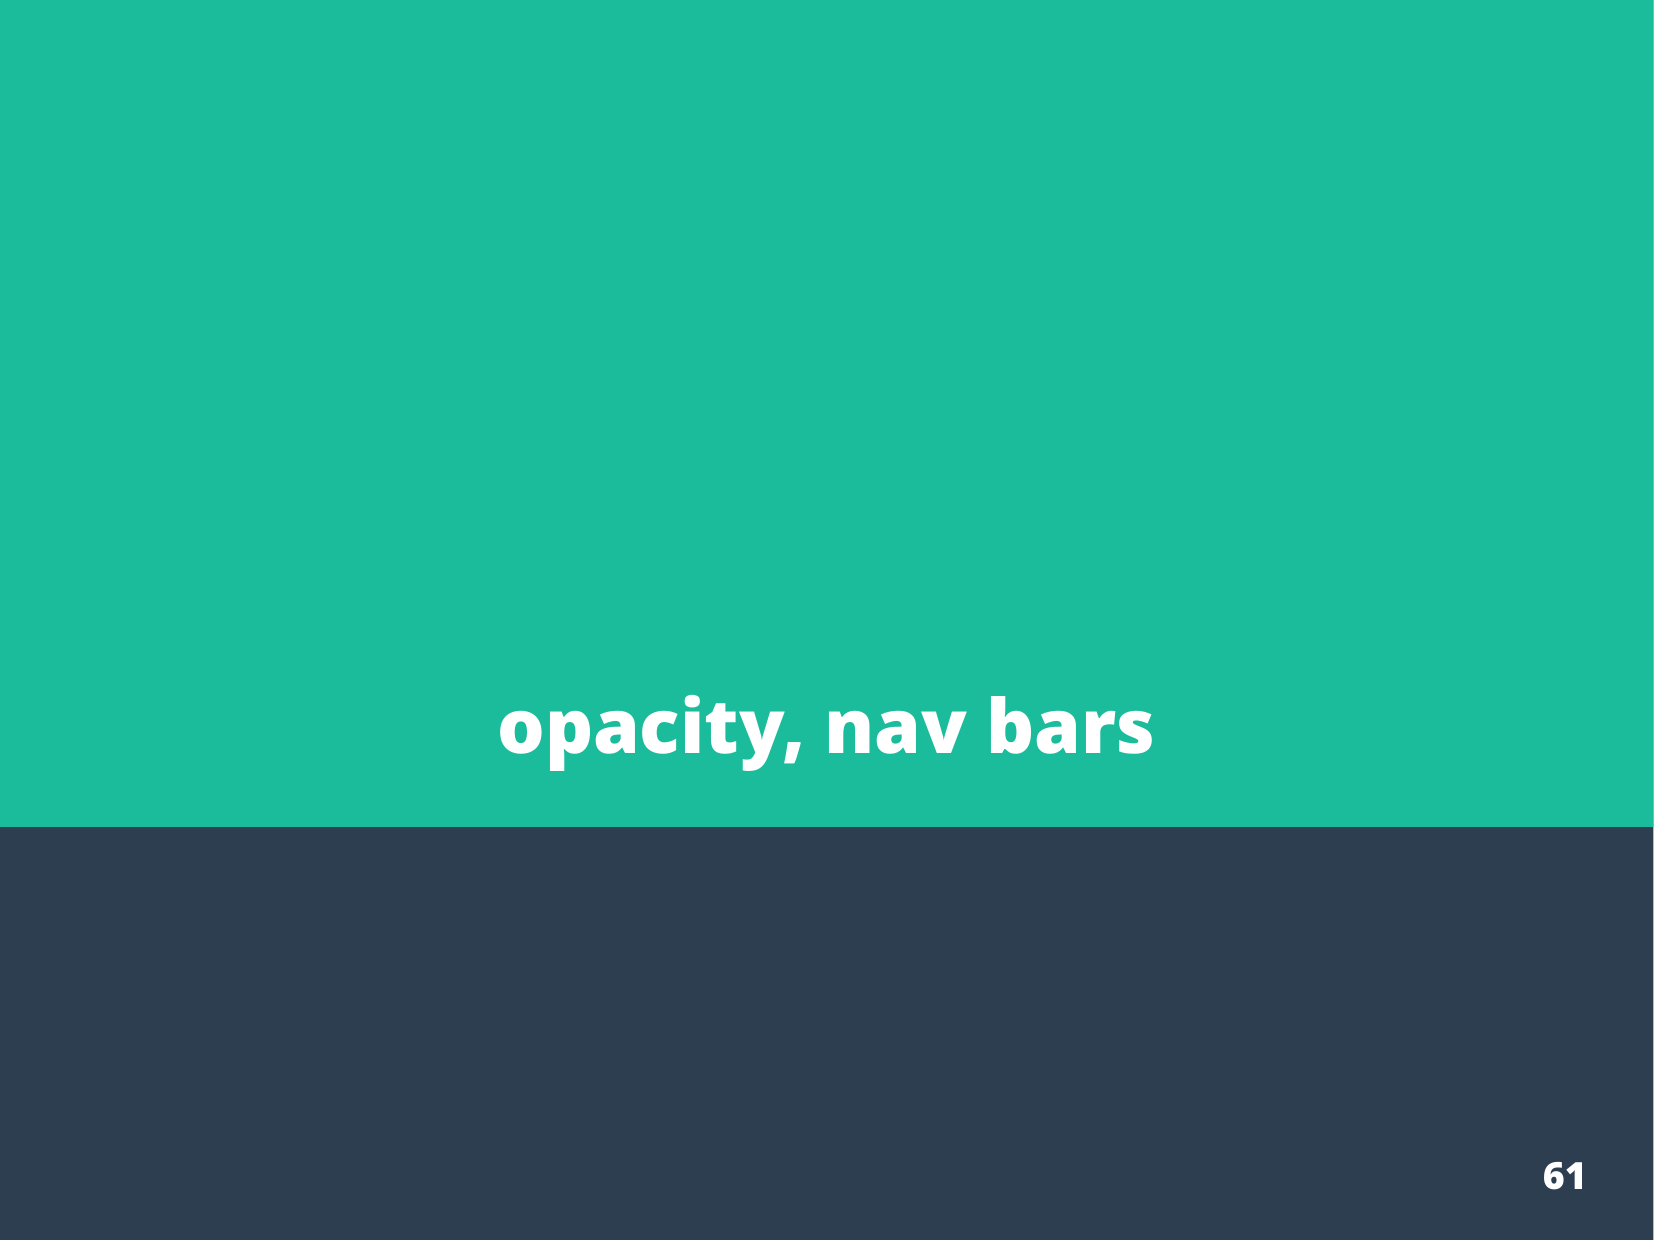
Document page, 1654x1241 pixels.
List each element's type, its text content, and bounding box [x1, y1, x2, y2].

title opacity, nav bars [59, 620, 1595, 778]
